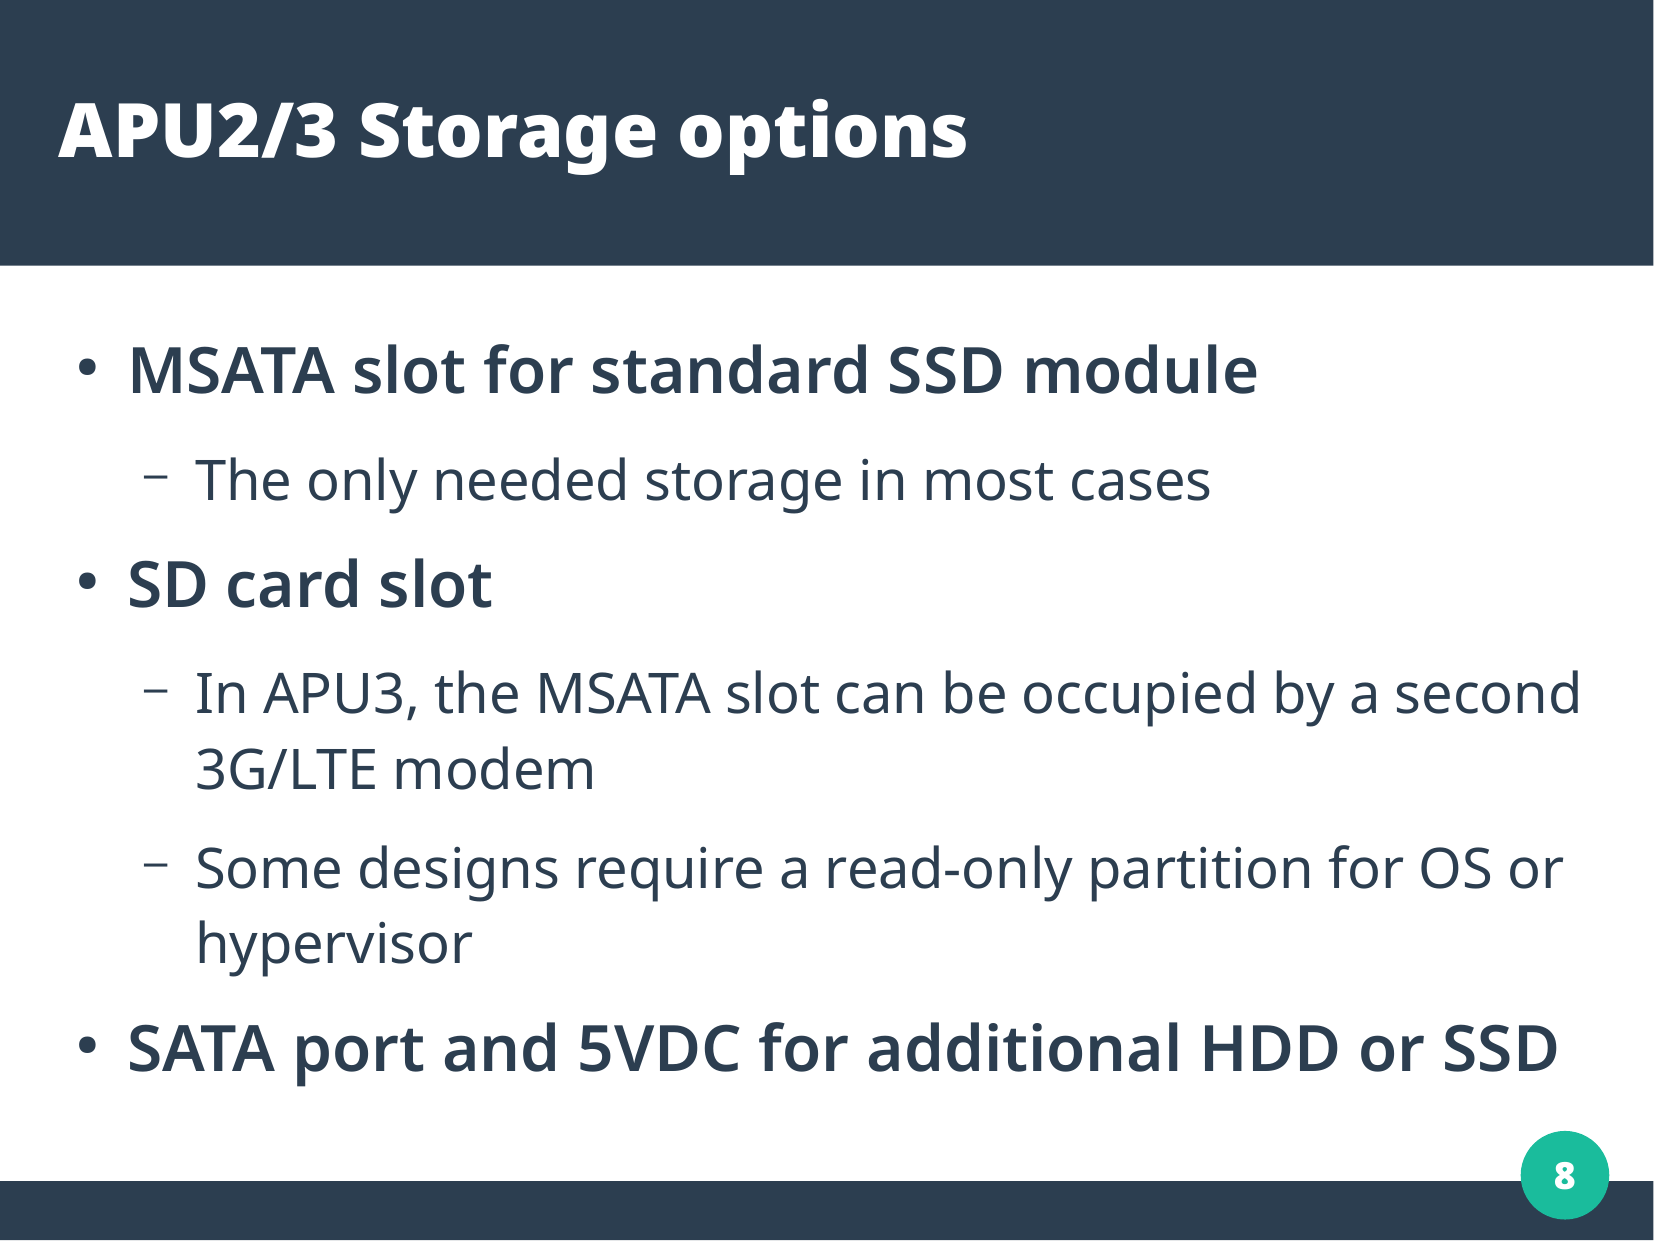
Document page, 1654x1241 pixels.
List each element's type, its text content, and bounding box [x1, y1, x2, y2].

title APU2/3 Storage options [59, 49, 1595, 207]
list MSATA slot for standard SSD module The only needed storage in most cases SD card slot In APU3, the MSATA slot can be occupied by a second 3G/LTE modem Some designs require a read-only partition for OS or hypervisor SATA port and 5VDC for additional HDD or SSD [59, 324, 1595, 1152]
